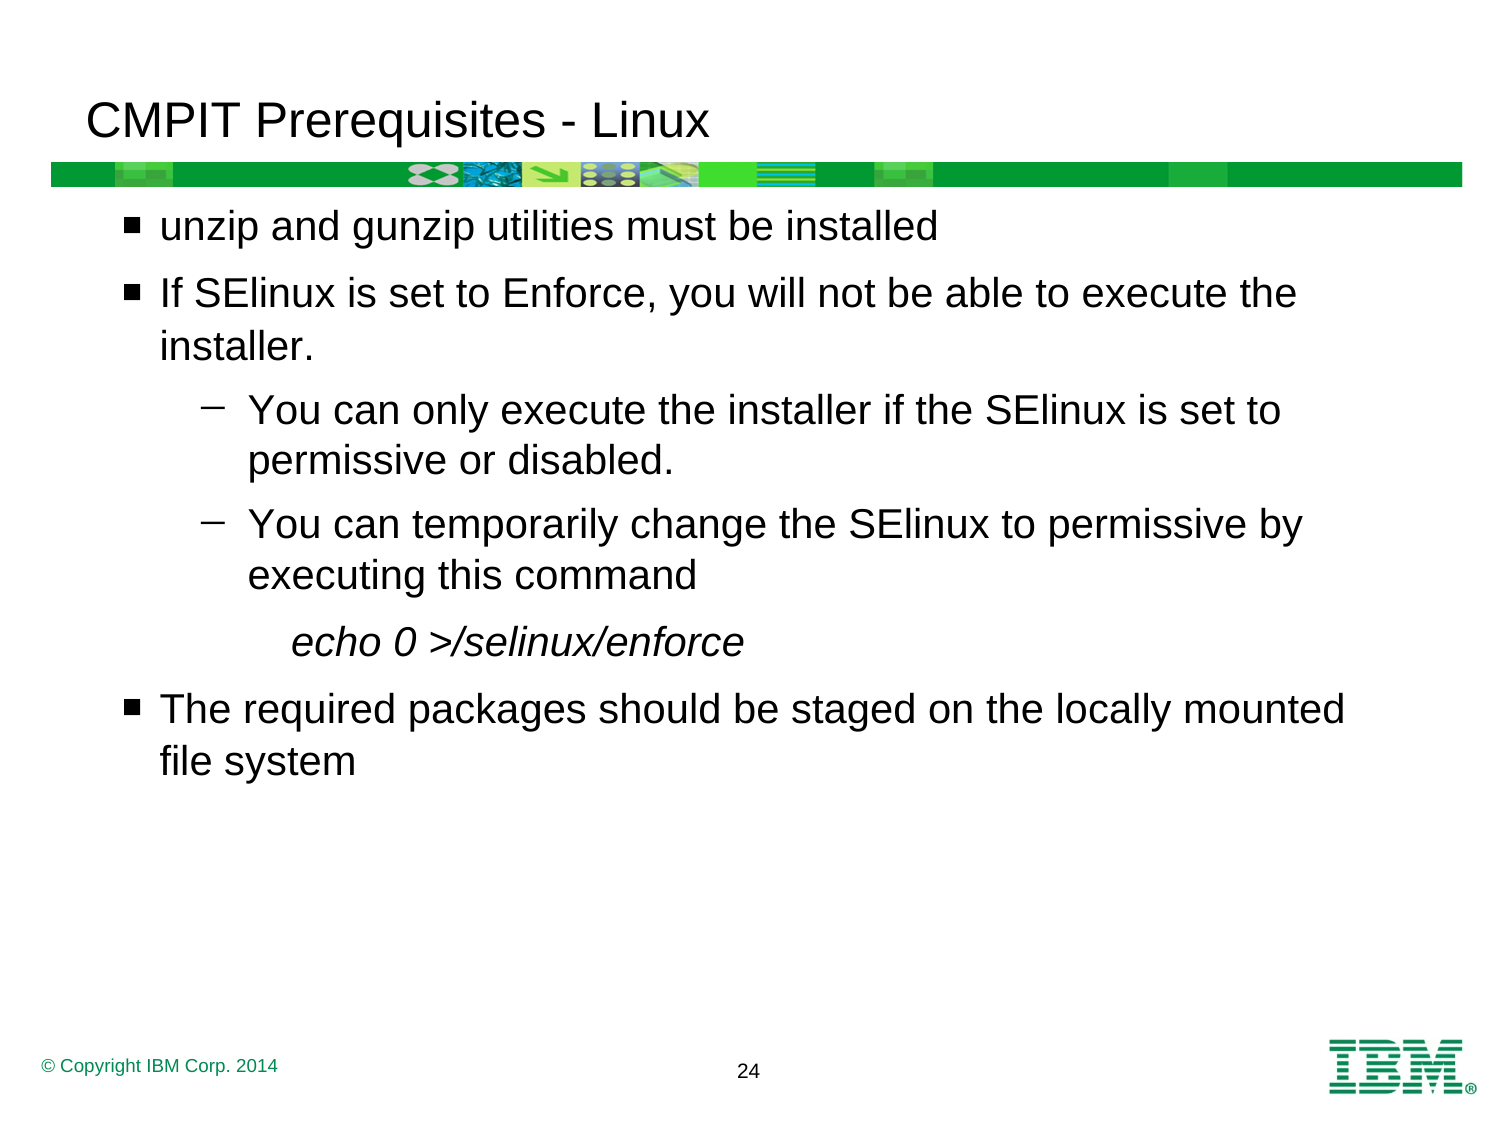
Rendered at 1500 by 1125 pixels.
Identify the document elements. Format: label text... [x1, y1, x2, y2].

picture [50, 161, 1463, 189]
list unzip and gunzip utilities must be installed If SElinux is set to Enforce, you will not be able to execute the installer. You can only execute the installer if the SElinux is set to permissive or disabled. You can temporarily change the SElinux to permissive by executing this command echo 0 >/selinux/enforce The required packages should be staged on the locally mounted file system [50, 189, 1372, 962]
picture [1327, 1037, 1479, 1096]
title CMPIT Prerequisites - Linux [53, 75, 1441, 165]
